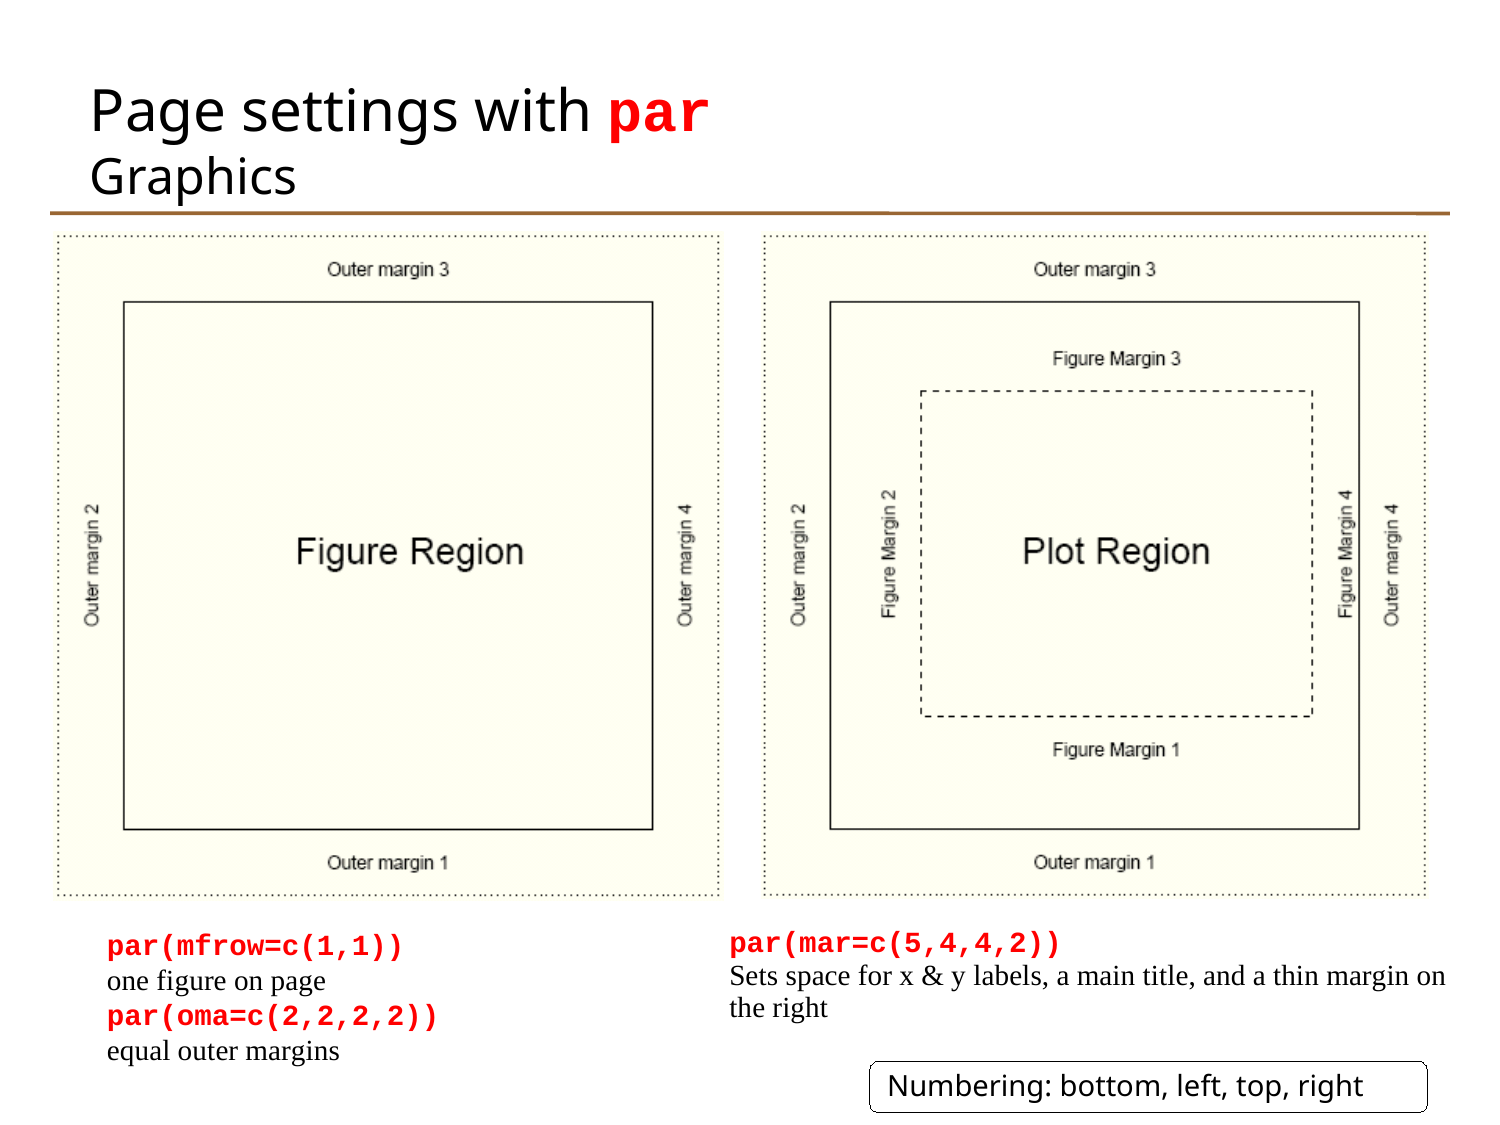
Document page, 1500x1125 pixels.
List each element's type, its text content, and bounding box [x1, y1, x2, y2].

text_box Page settings with par Graphics [75, 44, 1425, 233]
picture [761, 231, 1429, 899]
text_box par(mfrow=c(1,1)) one figure on page par(oma=c(2,2,2,2)) equal outer margins [92, 916, 455, 1074]
text_box par(mar=c(5,4,4,2)) Sets space for x & y labels, a main title, and a thin margin on the right [714, 916, 1471, 1032]
text_box Numbering: bottom, left, top, right [869, 1061, 1428, 1113]
picture [53, 231, 724, 901]
